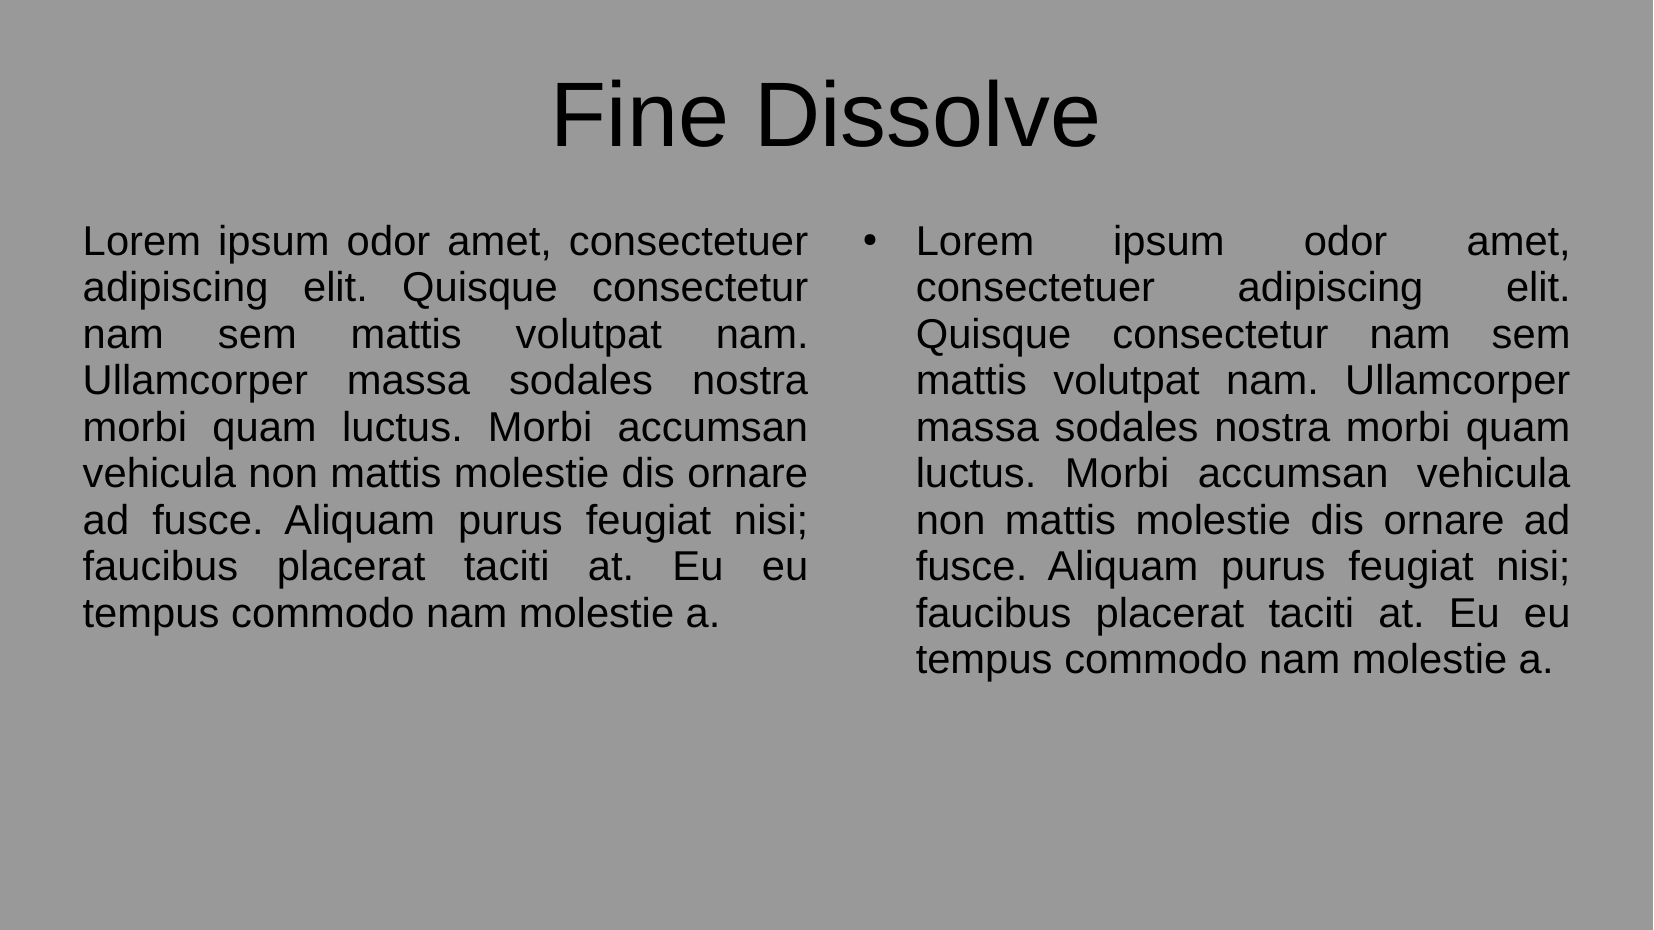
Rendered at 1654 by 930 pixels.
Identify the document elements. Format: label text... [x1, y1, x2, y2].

list Lorem ipsum odor amet, consectetuer adipiscing elit. Quisque consectetur nam sem mattis volutpat nam. Ullamcorper massa sodales nostra morbi quam luctus. Morbi accumsan vehicula non mattis molestie dis ornare ad fusce. Aliquam purus feugiat nisi; faucibus placerat taciti at. Eu eu tempus commodo nam molestie a. [844, 217, 1571, 757]
title Fine Dissolve [82, 37, 1571, 193]
list Lorem ipsum odor amet, consectetuer adipiscing elit. Quisque consectetur nam sem mattis volutpat nam. Ullamcorper massa sodales nostra morbi quam luctus. Morbi accumsan vehicula non mattis molestie dis ornare ad fusce. Aliquam purus feugiat nisi; faucibus placerat taciti at. Eu eu tempus commodo nam molestie a. [82, 217, 809, 757]
